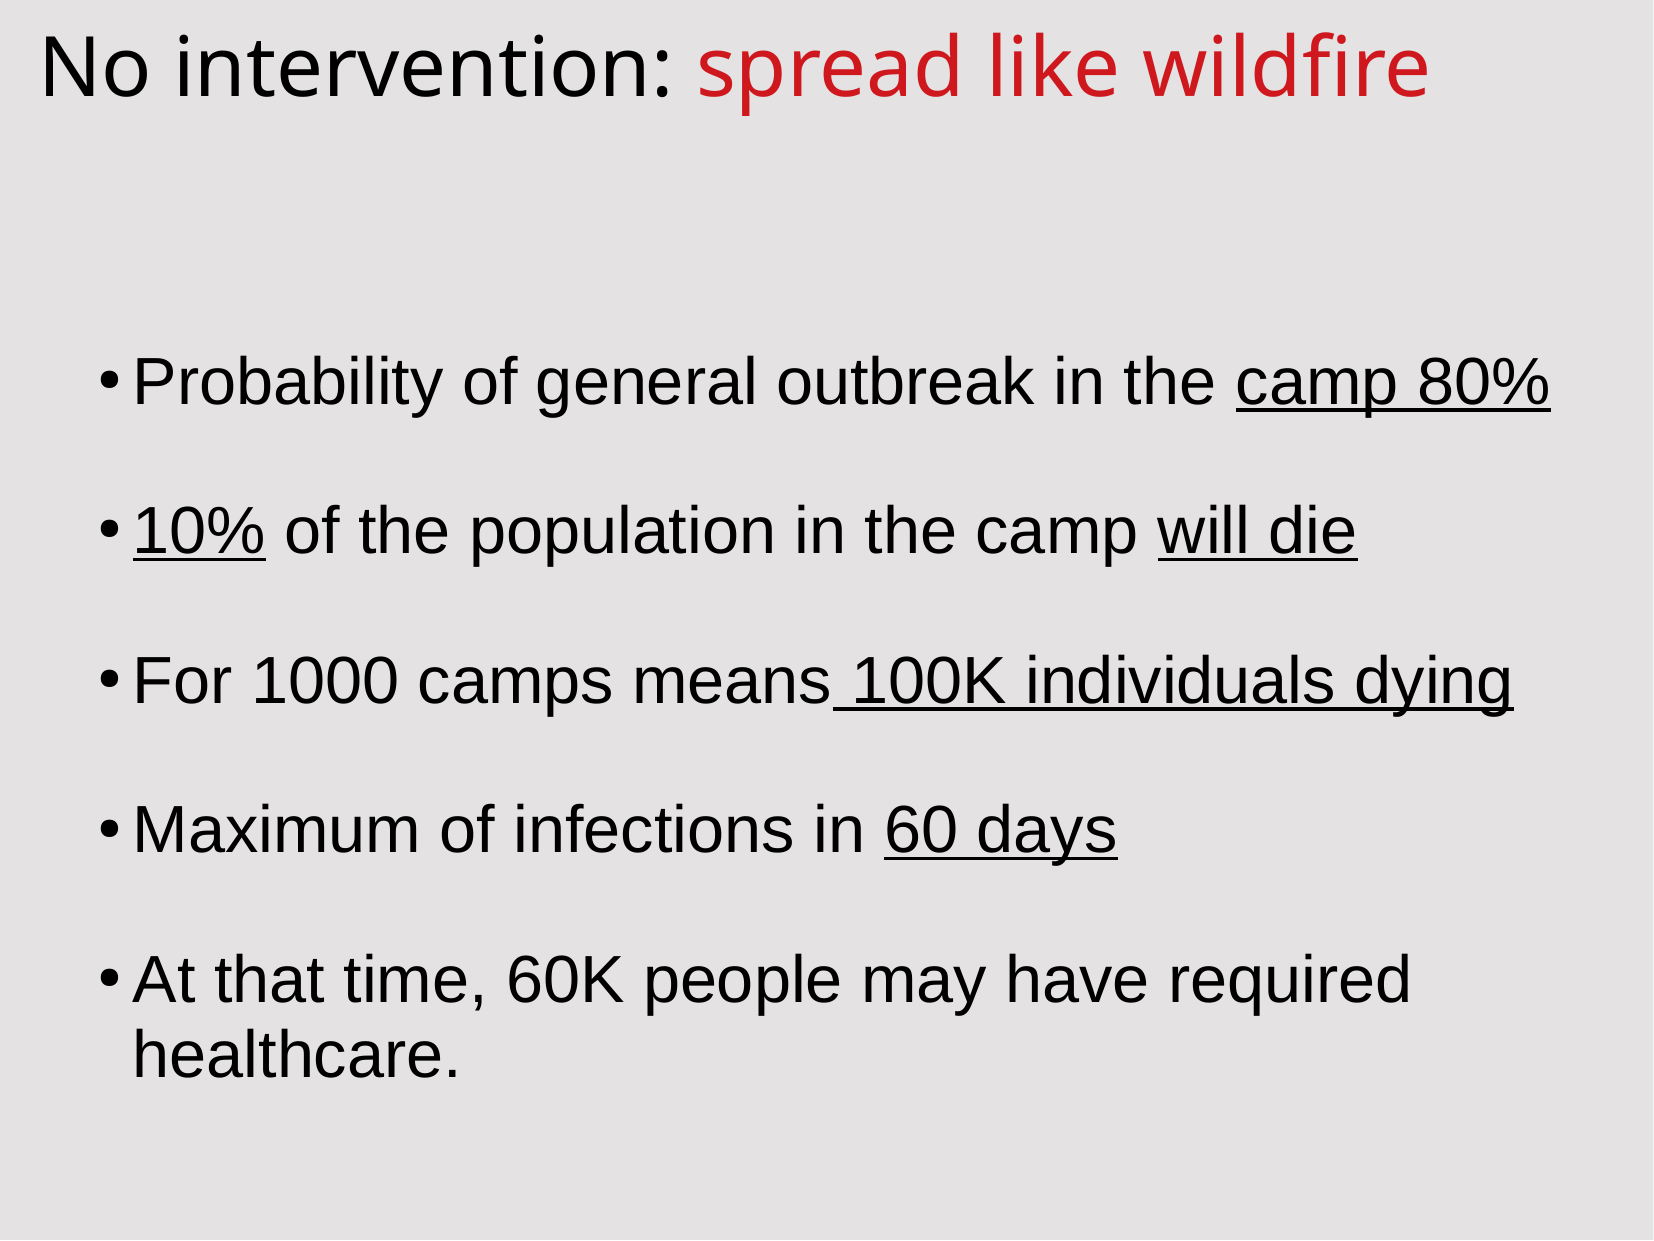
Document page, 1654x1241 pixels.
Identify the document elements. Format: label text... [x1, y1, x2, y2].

text_box Probability of general outbreak in the camp 80% 10% of the population in the camp will die For 1000 camps means 100K individuals dying Maximum of infections in 60 days At that time, 60K people may have required healthcare. [82, 336, 1654, 1235]
text_box No intervention: spread like wildfire [23, 0, 1654, 229]
